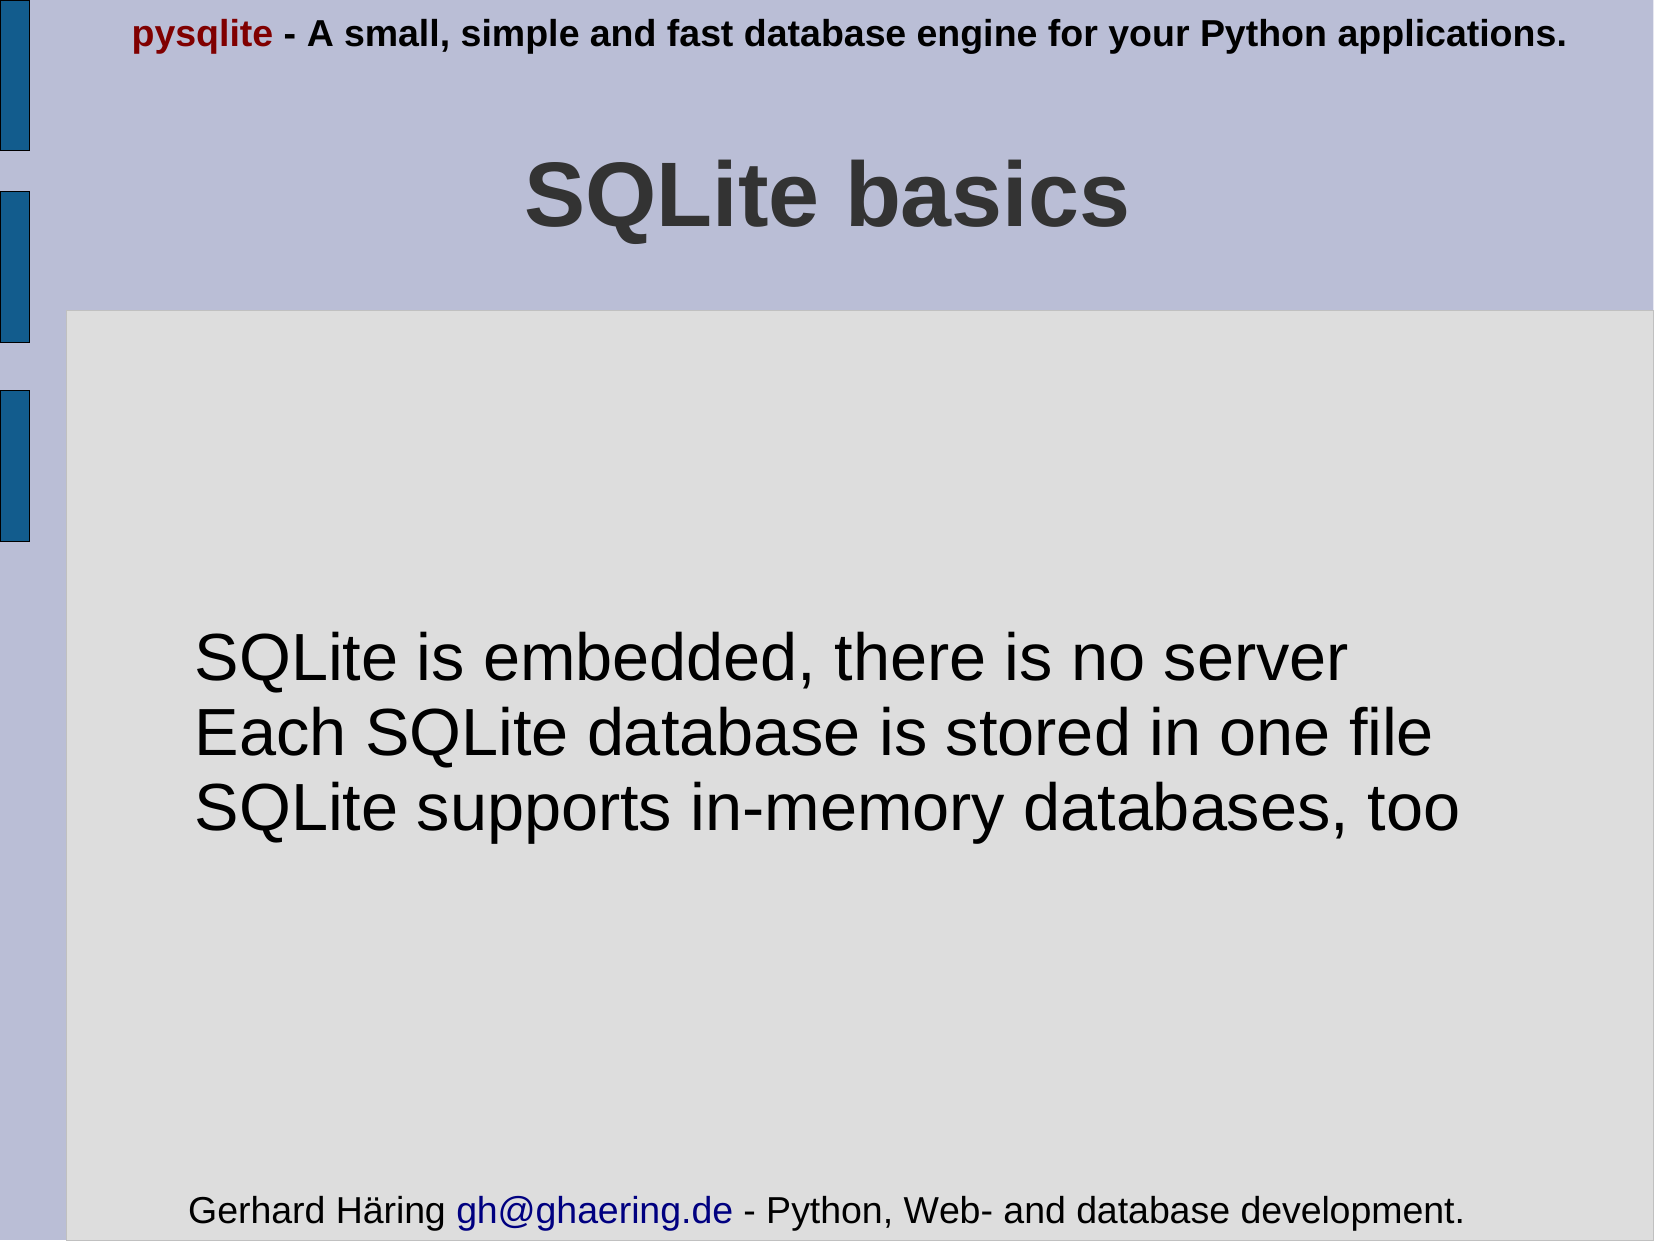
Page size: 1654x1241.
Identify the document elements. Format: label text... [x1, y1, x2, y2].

list SQLite is embedded, there is no server Each SQLite database is stored in one file SQLite supports in-memory databases, too [177, 620, 1593, 1241]
title SQLite basics [121, 91, 1534, 299]
